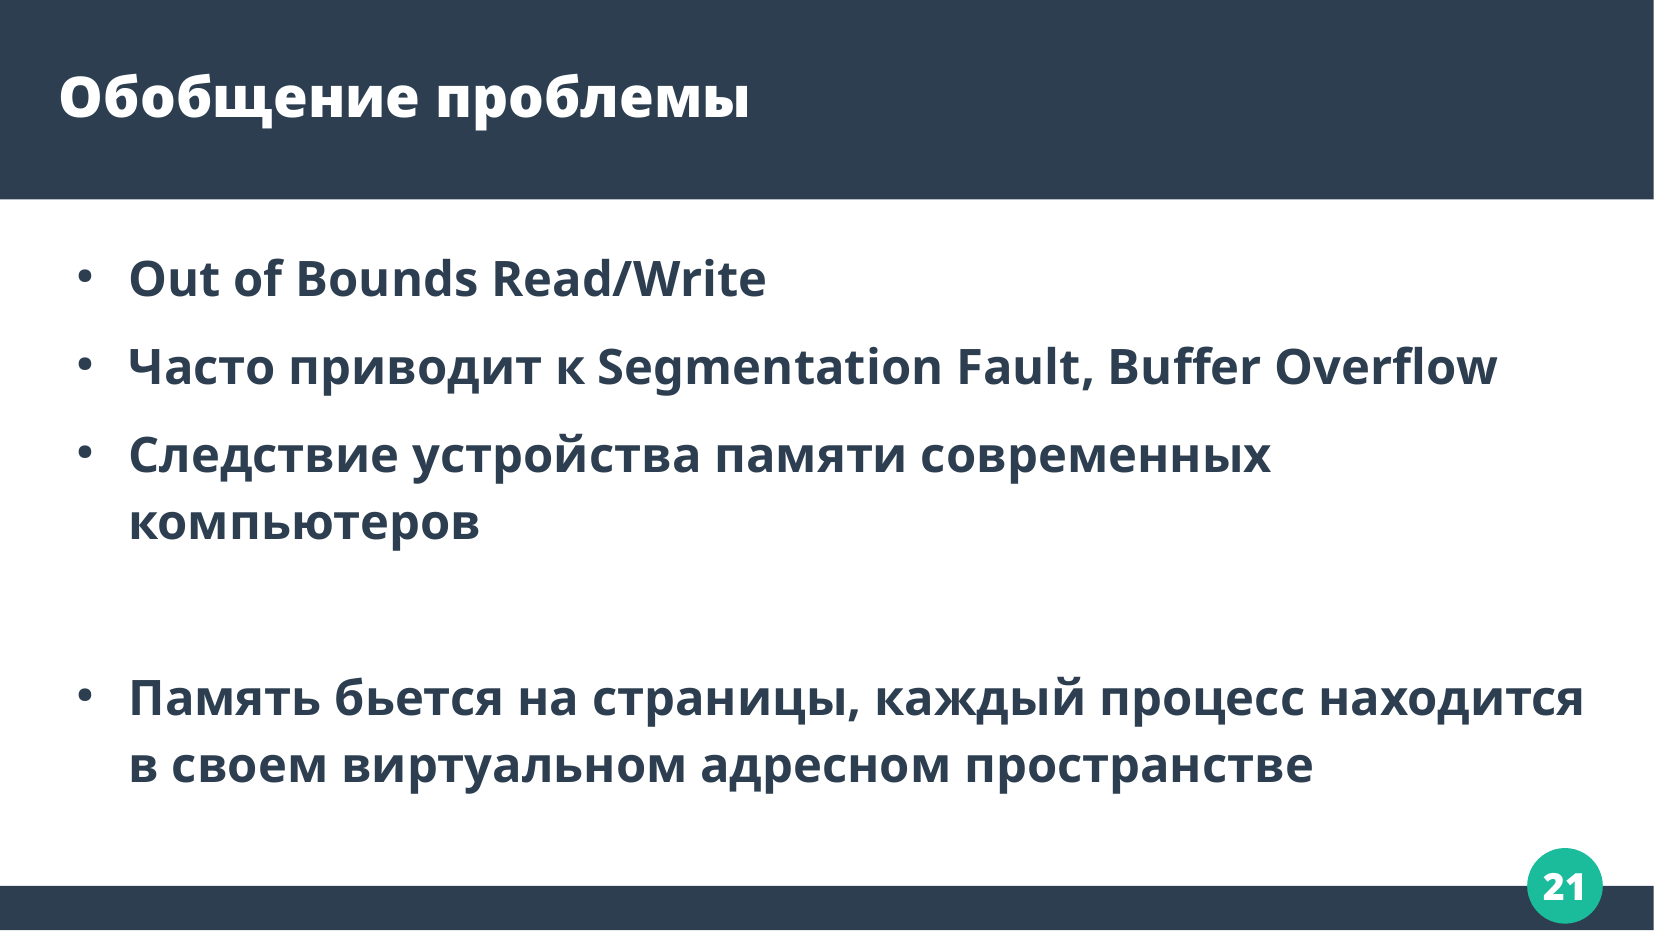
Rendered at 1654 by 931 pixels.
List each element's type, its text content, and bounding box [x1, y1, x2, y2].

title Обобщение проблемы [59, 37, 1595, 155]
list Out of Bounds Read/Write Часто приводит к Segmentation Fault, Buffer Overflow Следствие устройства памяти современных компьютеров Память бьется на страницы, каждый процесс находится в своем виртуальном адресном пространстве [59, 243, 1595, 864]
